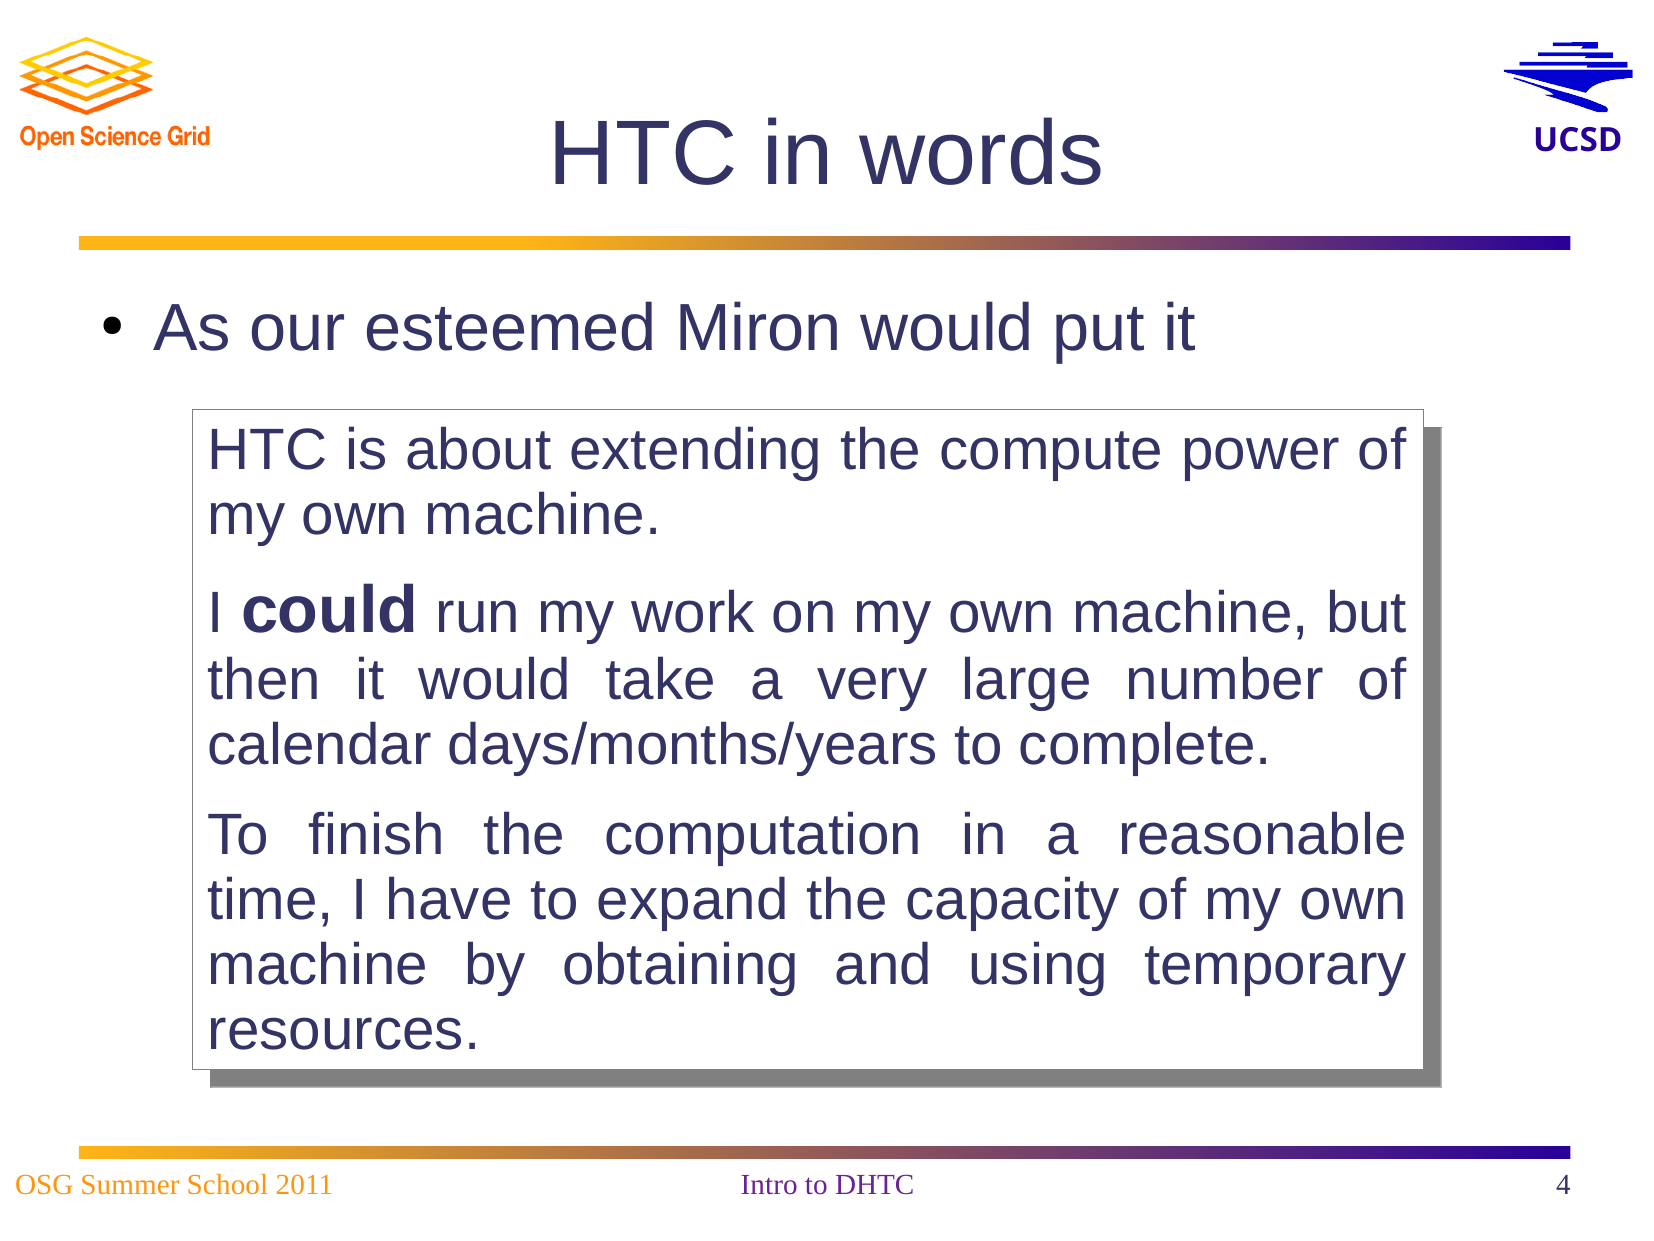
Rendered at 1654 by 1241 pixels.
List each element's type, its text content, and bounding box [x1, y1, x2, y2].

picture [1495, 42, 1637, 118]
picture [0, 14, 229, 167]
list As our esteemed Miron would put it [82, 290, 1571, 1109]
text_box HTC is about extending the compute power of my own machine. I could run my work on my own machine, but then it would take a very large number of calendar days/months/years to complete. To finish the computation in a reasonable time, I have to expand the capacity of my own machine by obtaining and using temporary resources. [192, 409, 1424, 1070]
title HTC in words [82, 49, 1571, 257]
